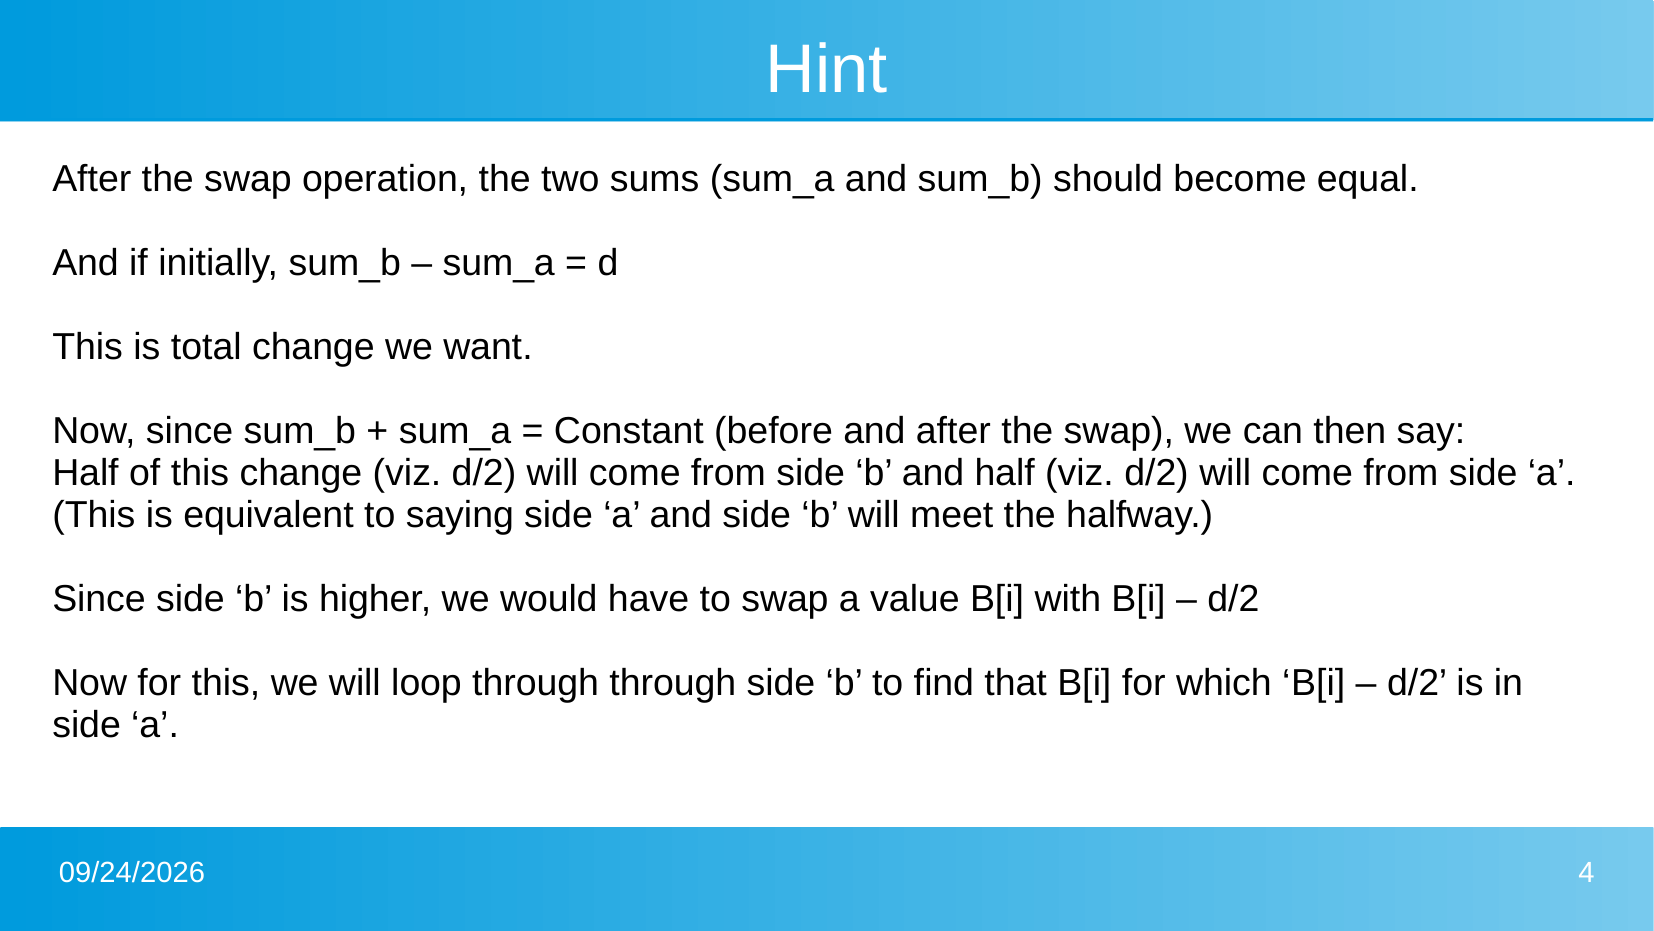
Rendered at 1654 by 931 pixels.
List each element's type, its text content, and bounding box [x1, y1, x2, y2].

text_box After the swap operation, the two sums (sum_a and sum_b) should become equal. And if initially, sum_b – sum_a = d This is total change we want. Now, since sum_b + sum_a = Constant (before and after the swap), we can then say: Half of this change (viz. d/2) will come from side ‘b’ and half (viz. d/2) will come from side ‘a’. (This is equivalent to saying side ‘a’ and side ‘b’ will meet the halfway.) Since side ‘b’ is higher, we would have to swap a value B[i] with B[i] – d/2 Now for this, we will loop through through side ‘b’ to find that B[i] for which ‘B[i] – d/2’ is in side ‘a’. [37, 150, 1613, 753]
title Hint [59, 29, 1595, 108]
